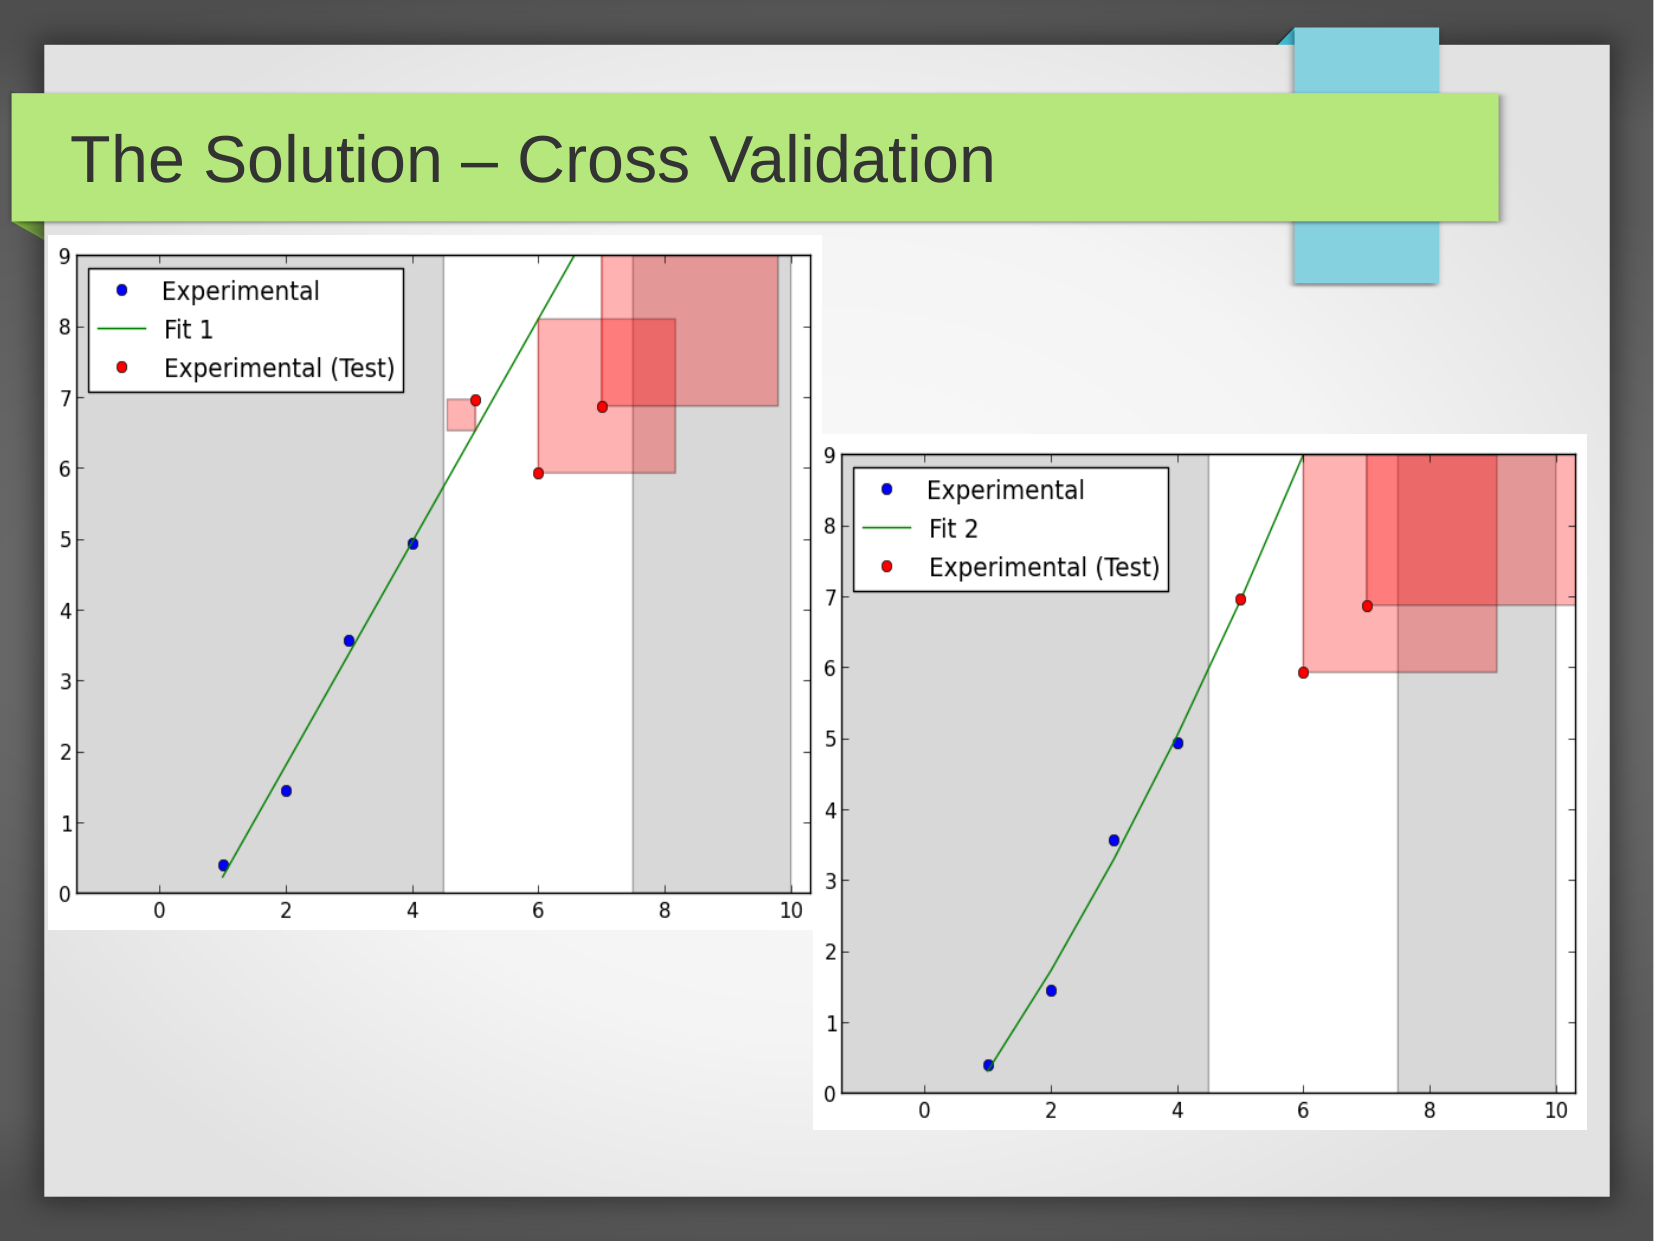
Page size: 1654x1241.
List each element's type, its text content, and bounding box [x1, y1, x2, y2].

picture [0, 0, 1654, 1241]
title The Solution – Cross Validation [70, 106, 1591, 213]
